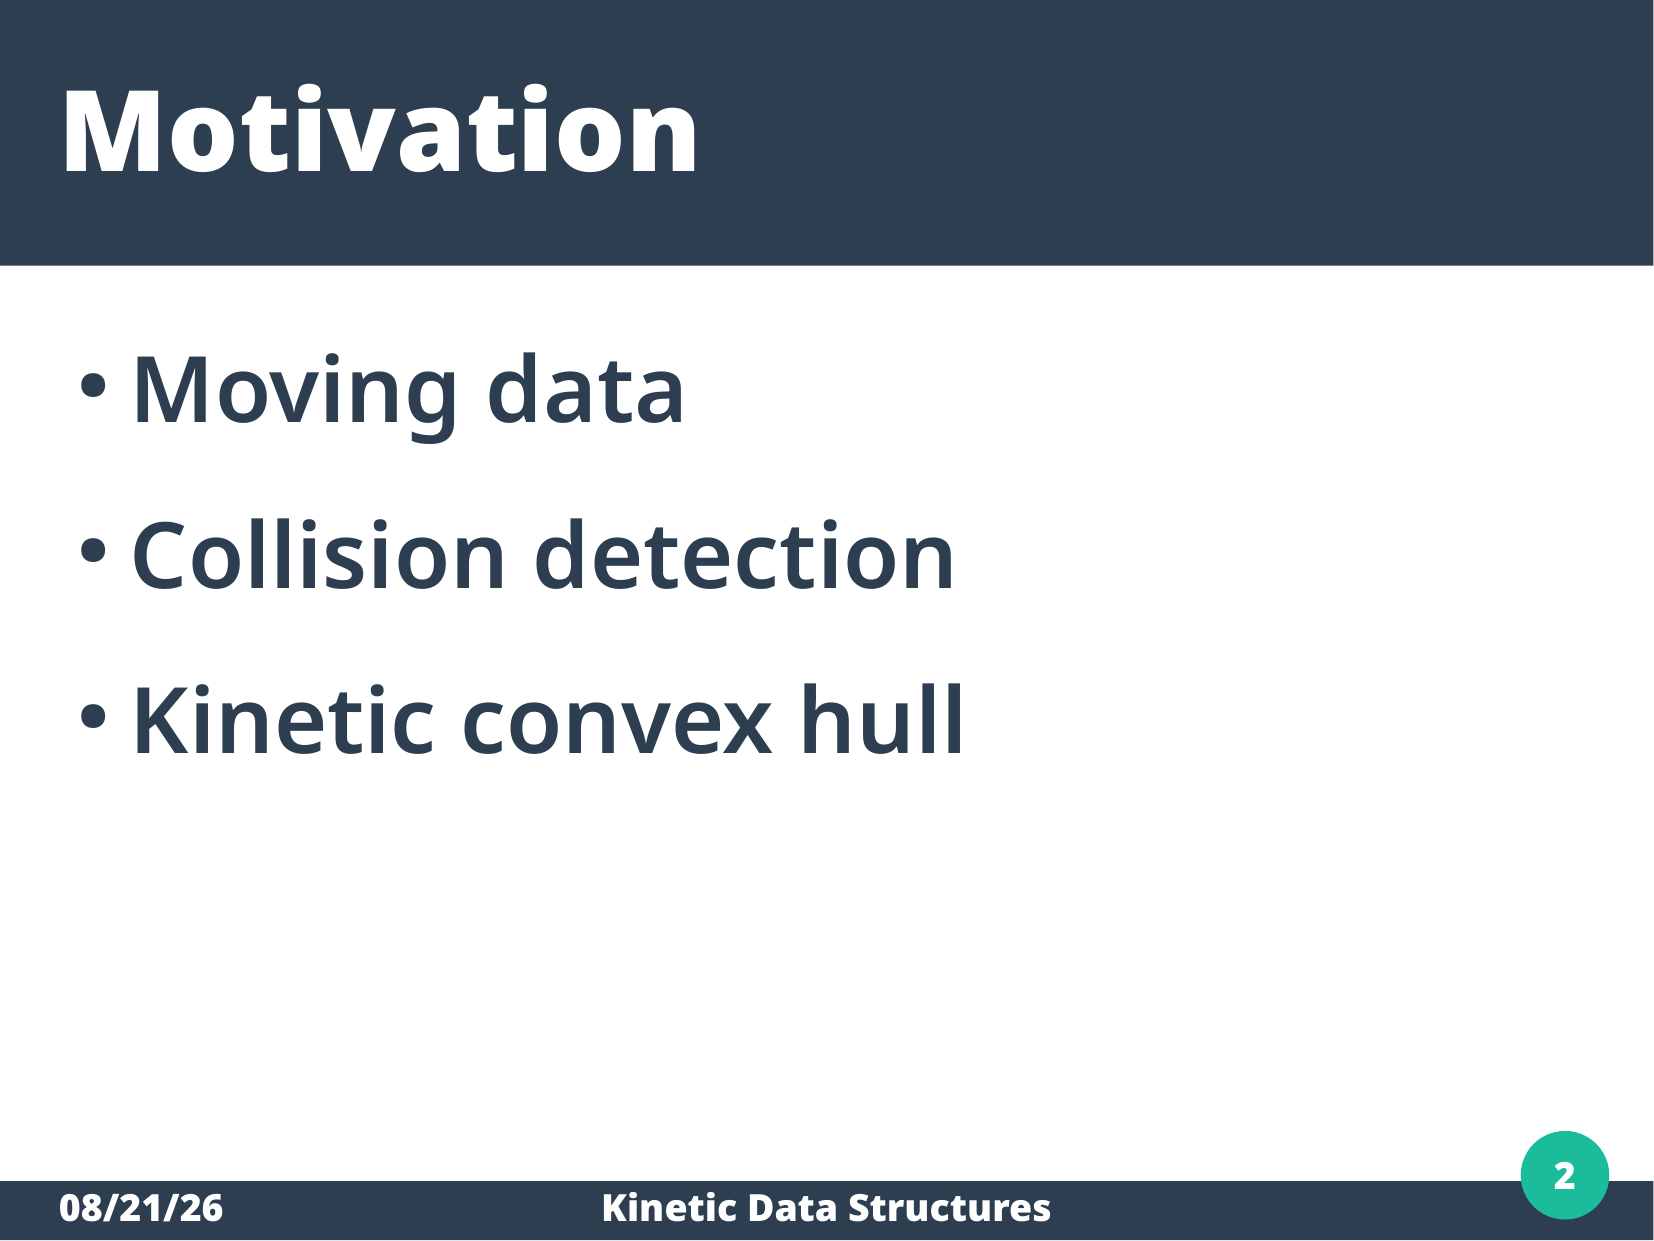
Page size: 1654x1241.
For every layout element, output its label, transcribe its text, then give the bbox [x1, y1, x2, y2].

list Moving data Collision detection Kinetic convex hull [59, 324, 1595, 1152]
title Motivation [59, 49, 1595, 207]
